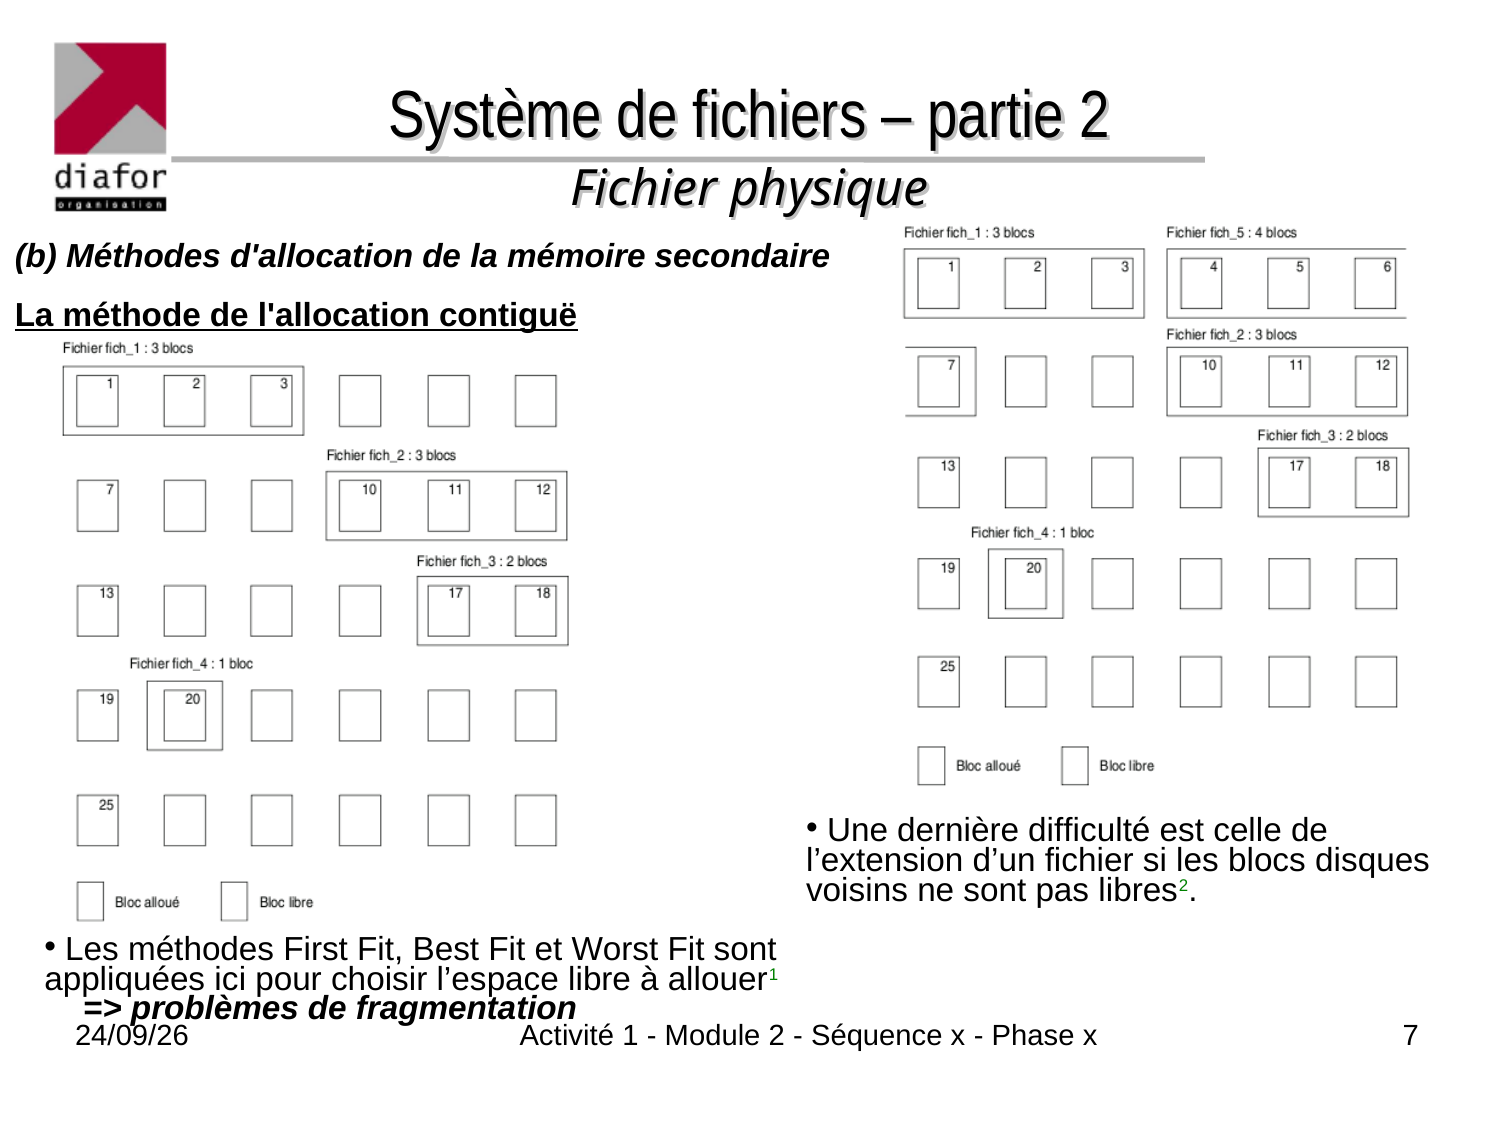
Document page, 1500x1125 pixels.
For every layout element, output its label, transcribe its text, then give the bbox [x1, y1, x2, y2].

text_box La méthode de l'allocation contiguë [0, 295, 768, 341]
text_box => problèmes de fragmentation [68, 988, 739, 1125]
title Système de fichiers – partie 2 Fichier physique [75, 45, 1426, 250]
picture [47, 336, 587, 928]
text_box Une dernière difficulté est celle de l’extension d’un fichier si les blocs disques voisins ne sont pas libres2. [791, 809, 1495, 916]
text_box Les méthodes First Fit, Best Fit et Worst Fit sont appliquées ici pour choisir l’espace libre à allouer1 [29, 928, 857, 1004]
picture [892, 212, 1418, 789]
picture [53, 42, 168, 213]
text_box (b) Méthodes d'allocation de la mémoire secondaire [0, 236, 847, 282]
